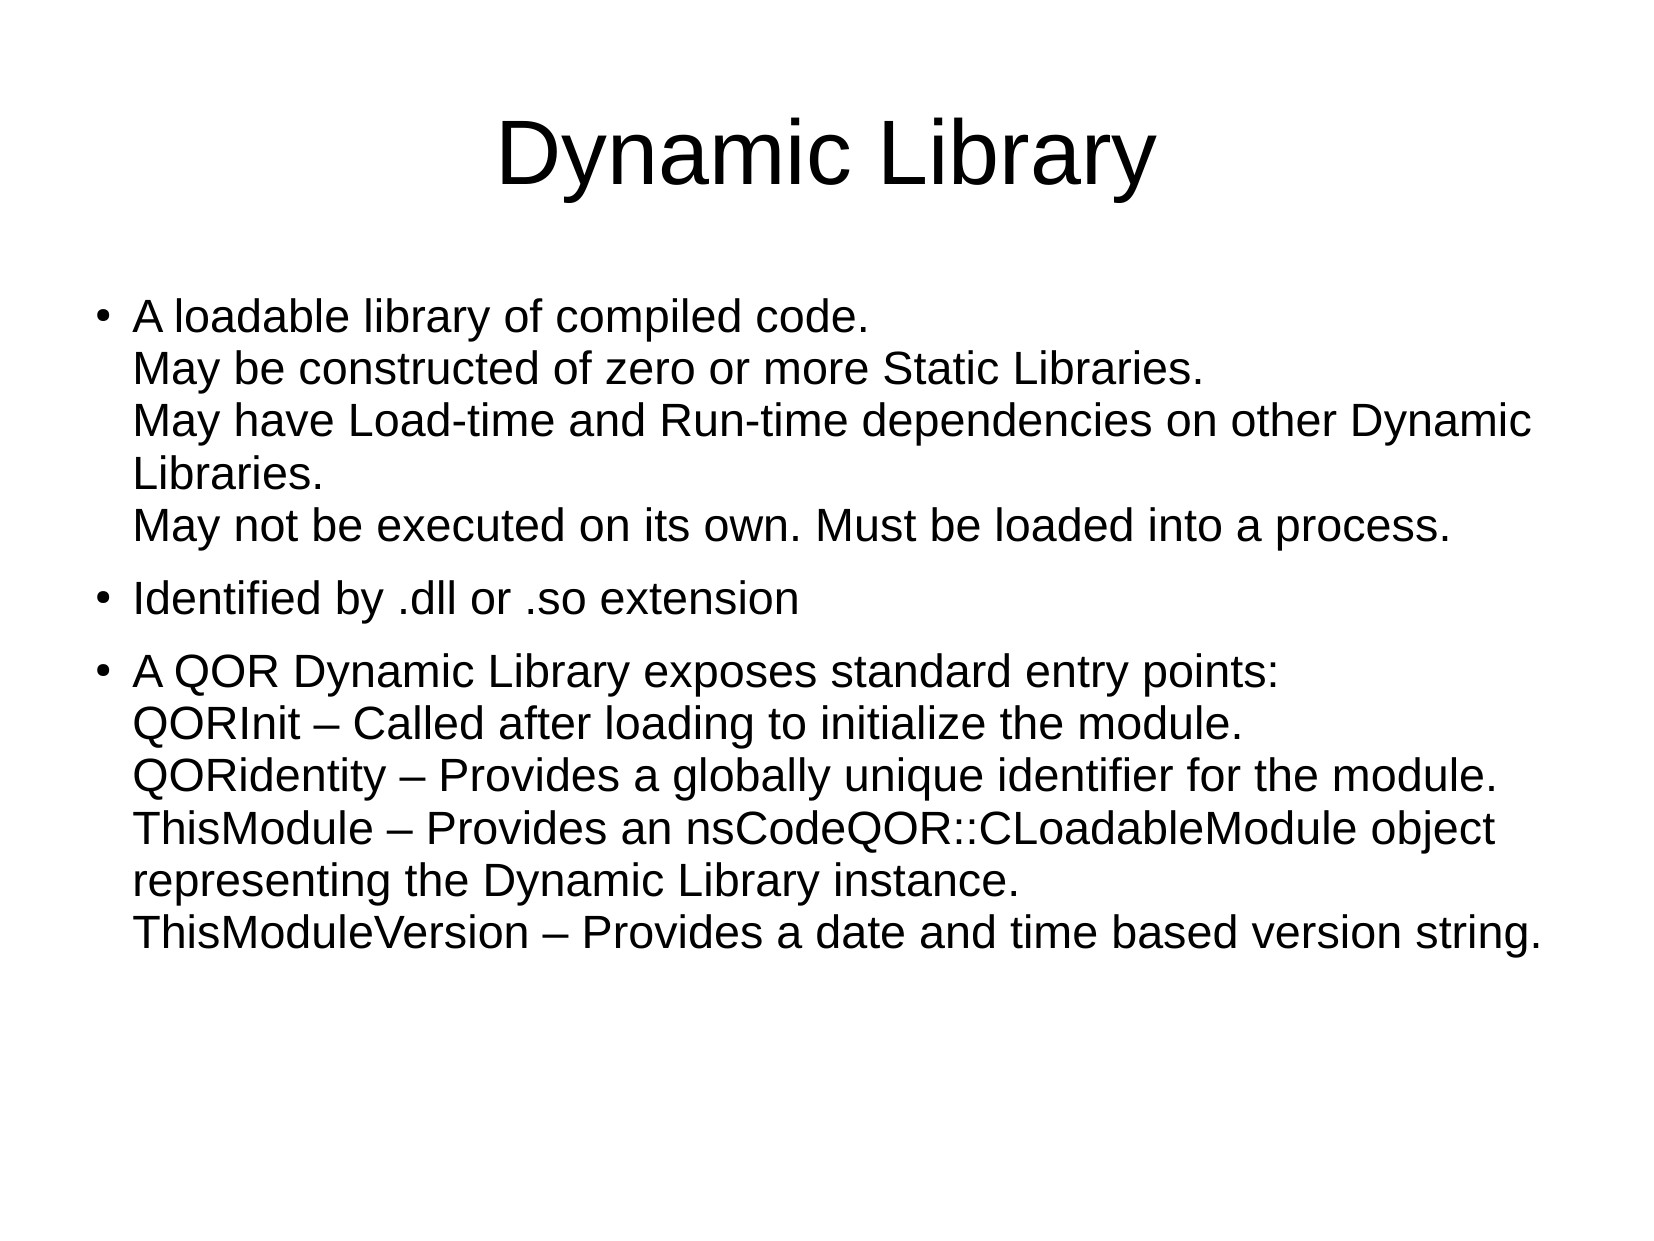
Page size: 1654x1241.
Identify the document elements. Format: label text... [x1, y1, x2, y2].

title Dynamic Library [82, 49, 1571, 257]
list A loadable library of compiled code. May be constructed of zero or more Static Libraries. May have Load-time and Run-time dependencies on other Dynamic Libraries. May not be executed on its own. Must be loaded into a process. Identified by .dll or .so extension A QOR Dynamic Library exposes standard entry points: QORInit – Called after loading to initialize the module. QORidentity – Provides a globally unique identifier for the module. ThisModule – Provides an nsCodeQOR::CLoadableModule object representing the Dynamic Library instance. ThisModuleVersion – Provides a date and time based version string. [82, 290, 1571, 1010]
